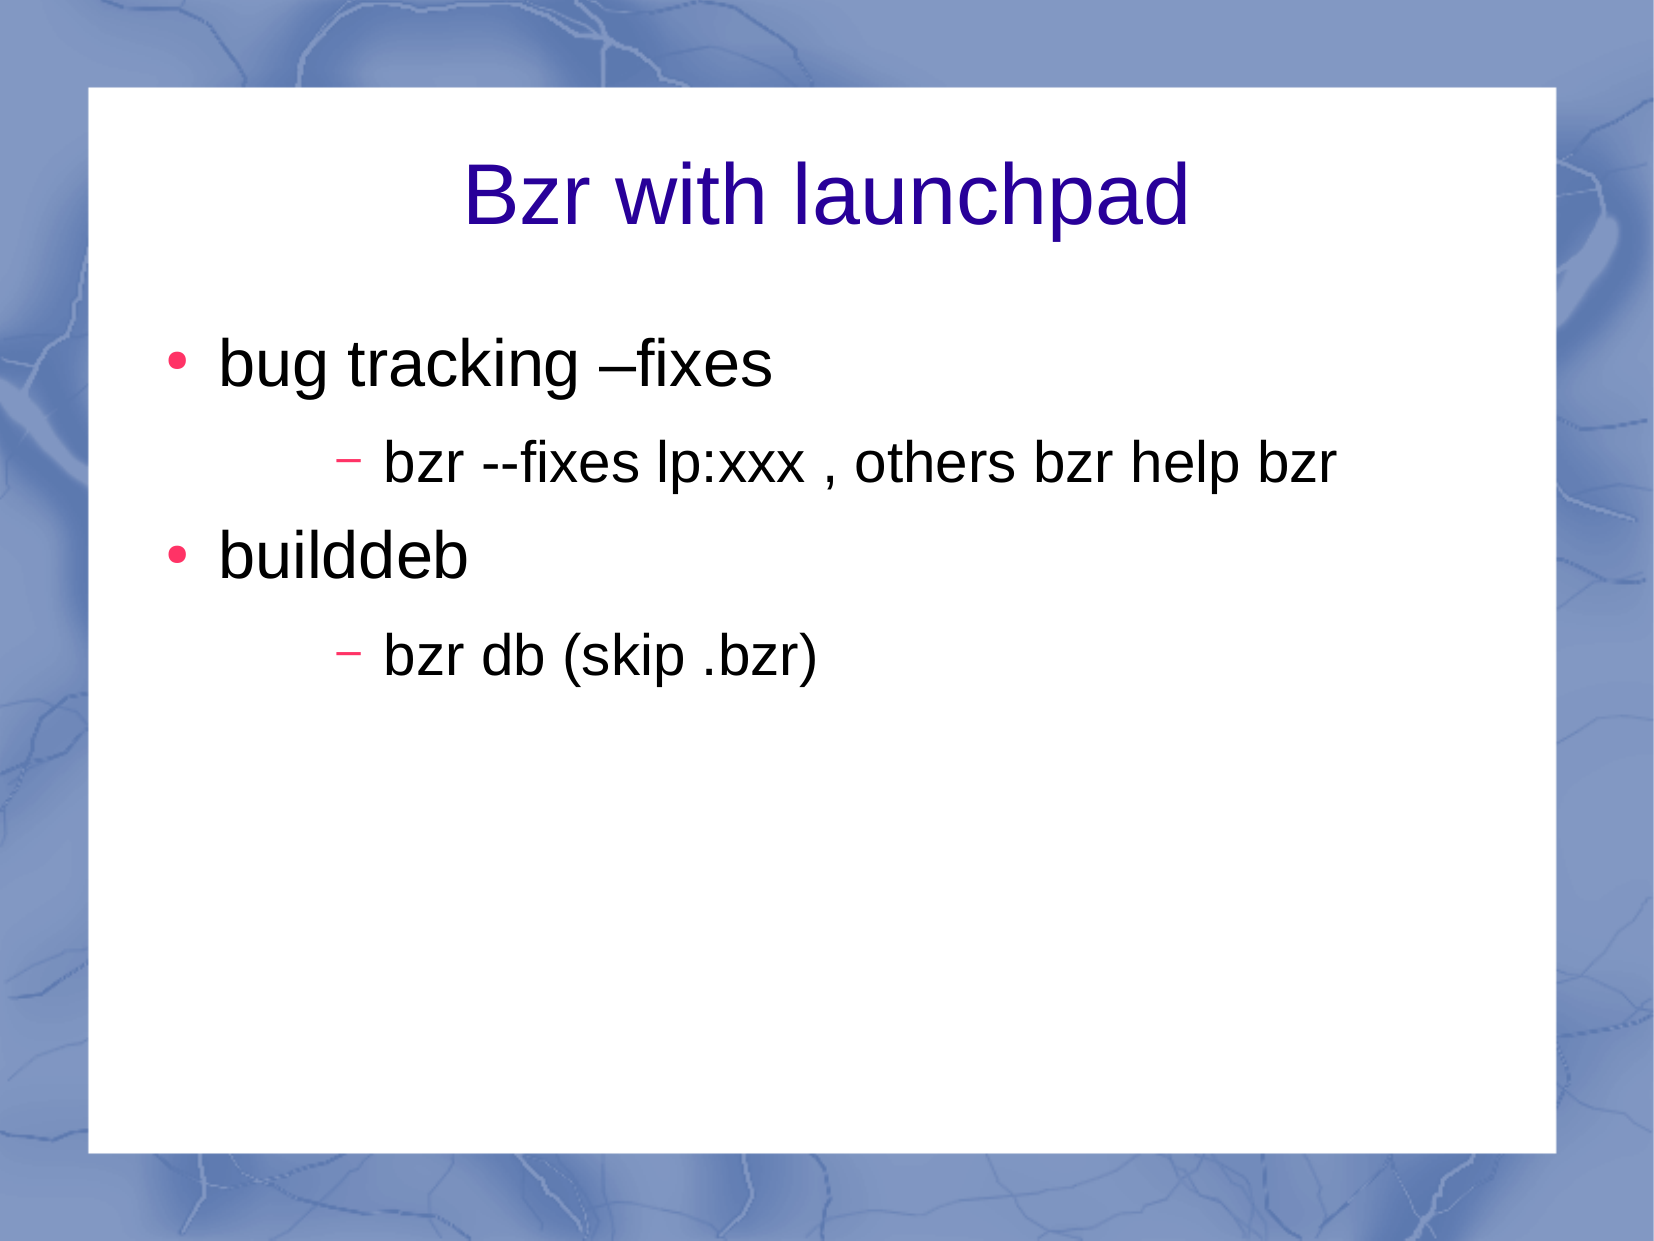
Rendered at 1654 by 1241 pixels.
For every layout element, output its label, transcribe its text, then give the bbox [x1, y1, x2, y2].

picture [0, 0, 1654, 1241]
title Bzr with launchpad [118, 90, 1536, 298]
list bug tracking –fixes bzr --fixes lp:xxx , others bzr help bzr builddeb bzr db (skip .bzr) [147, 325, 1506, 1045]
